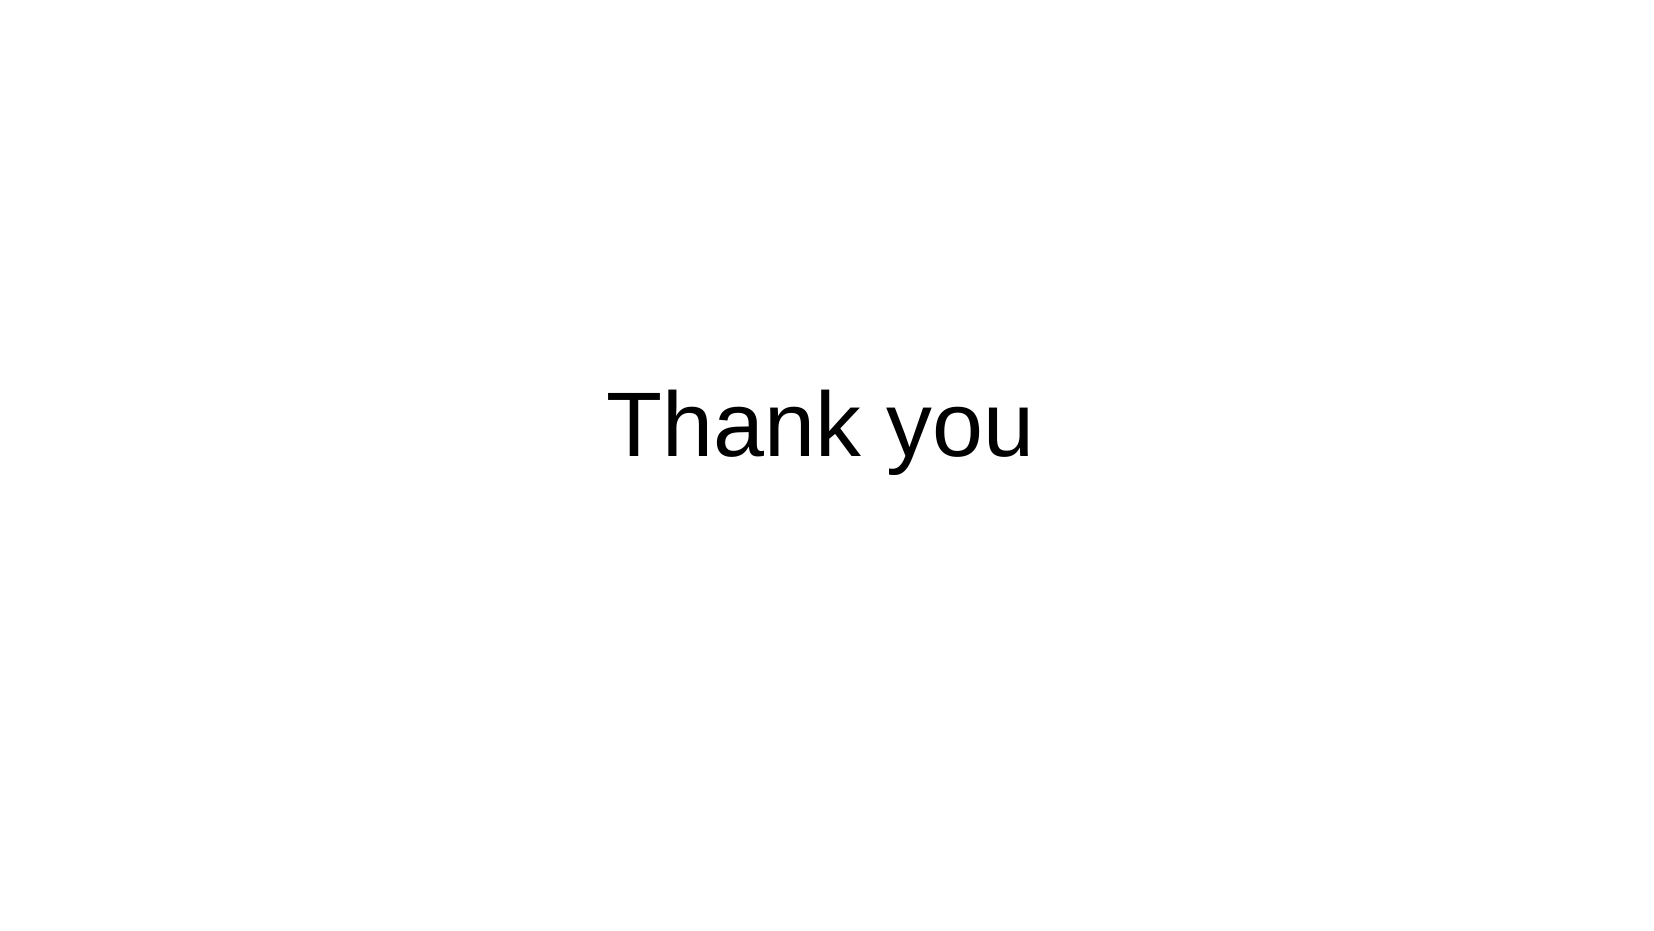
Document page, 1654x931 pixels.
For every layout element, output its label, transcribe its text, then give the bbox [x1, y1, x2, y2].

title Thank you [76, 346, 1565, 502]
